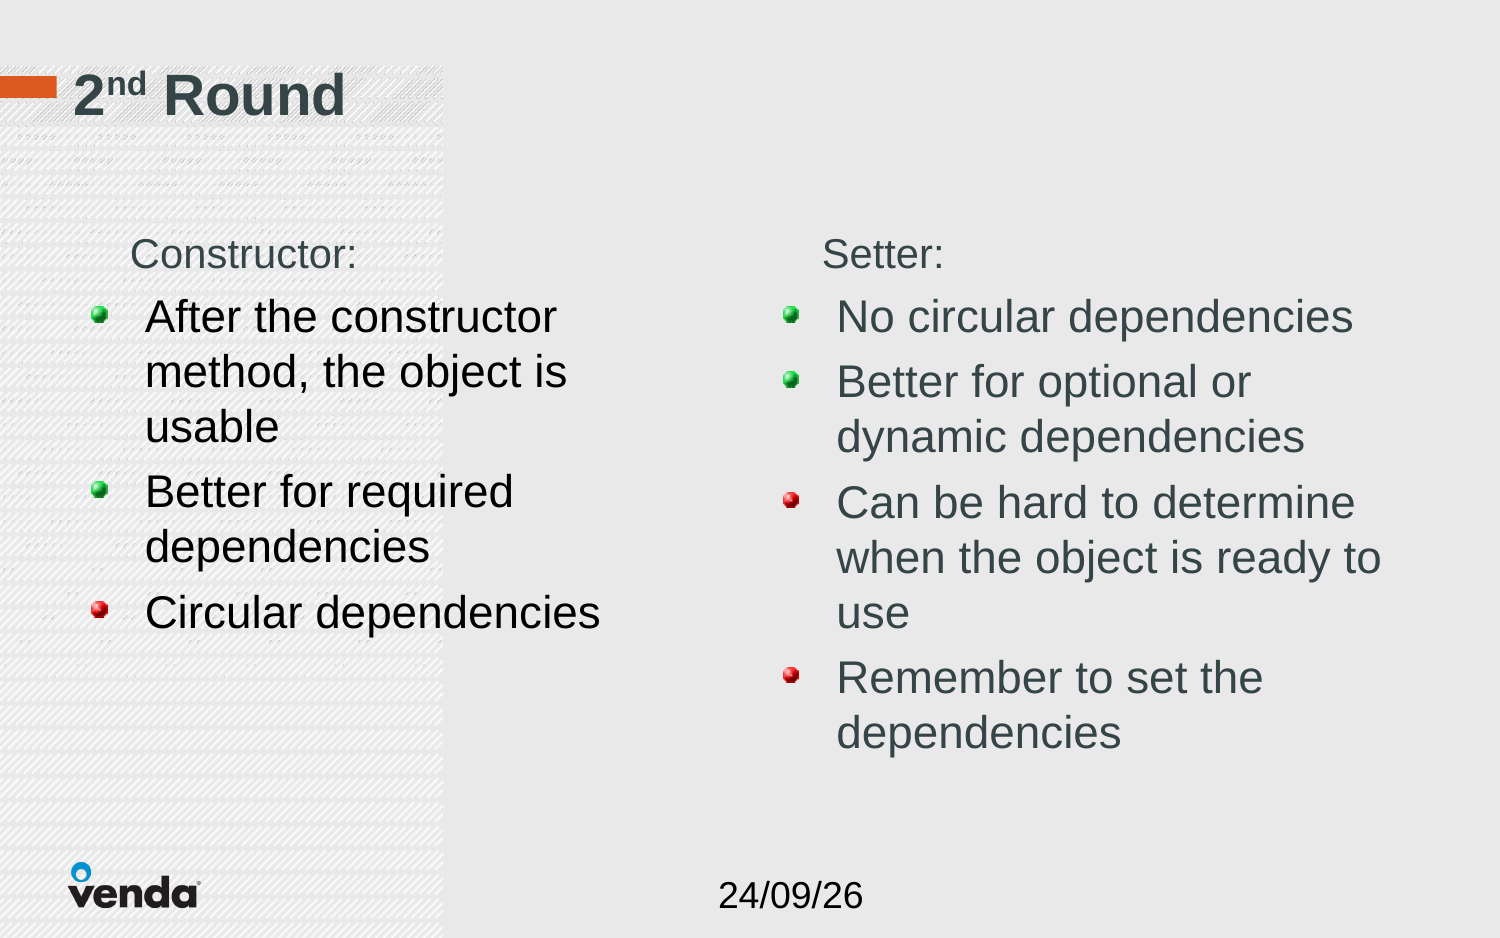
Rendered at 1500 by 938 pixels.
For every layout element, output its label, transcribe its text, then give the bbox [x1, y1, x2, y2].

picture [0, 66, 443, 938]
list Setter: No circular dependencies Better for optional or dynamic dependencies Can be hard to determine when the object is ready to use Remember to set the dependencies [750, 218, 1410, 838]
list Constructor: After the constructor method, the object is usable Better for required dependencies Circular dependencies [59, 218, 718, 838]
title 2nd Round [59, 65, 1410, 235]
